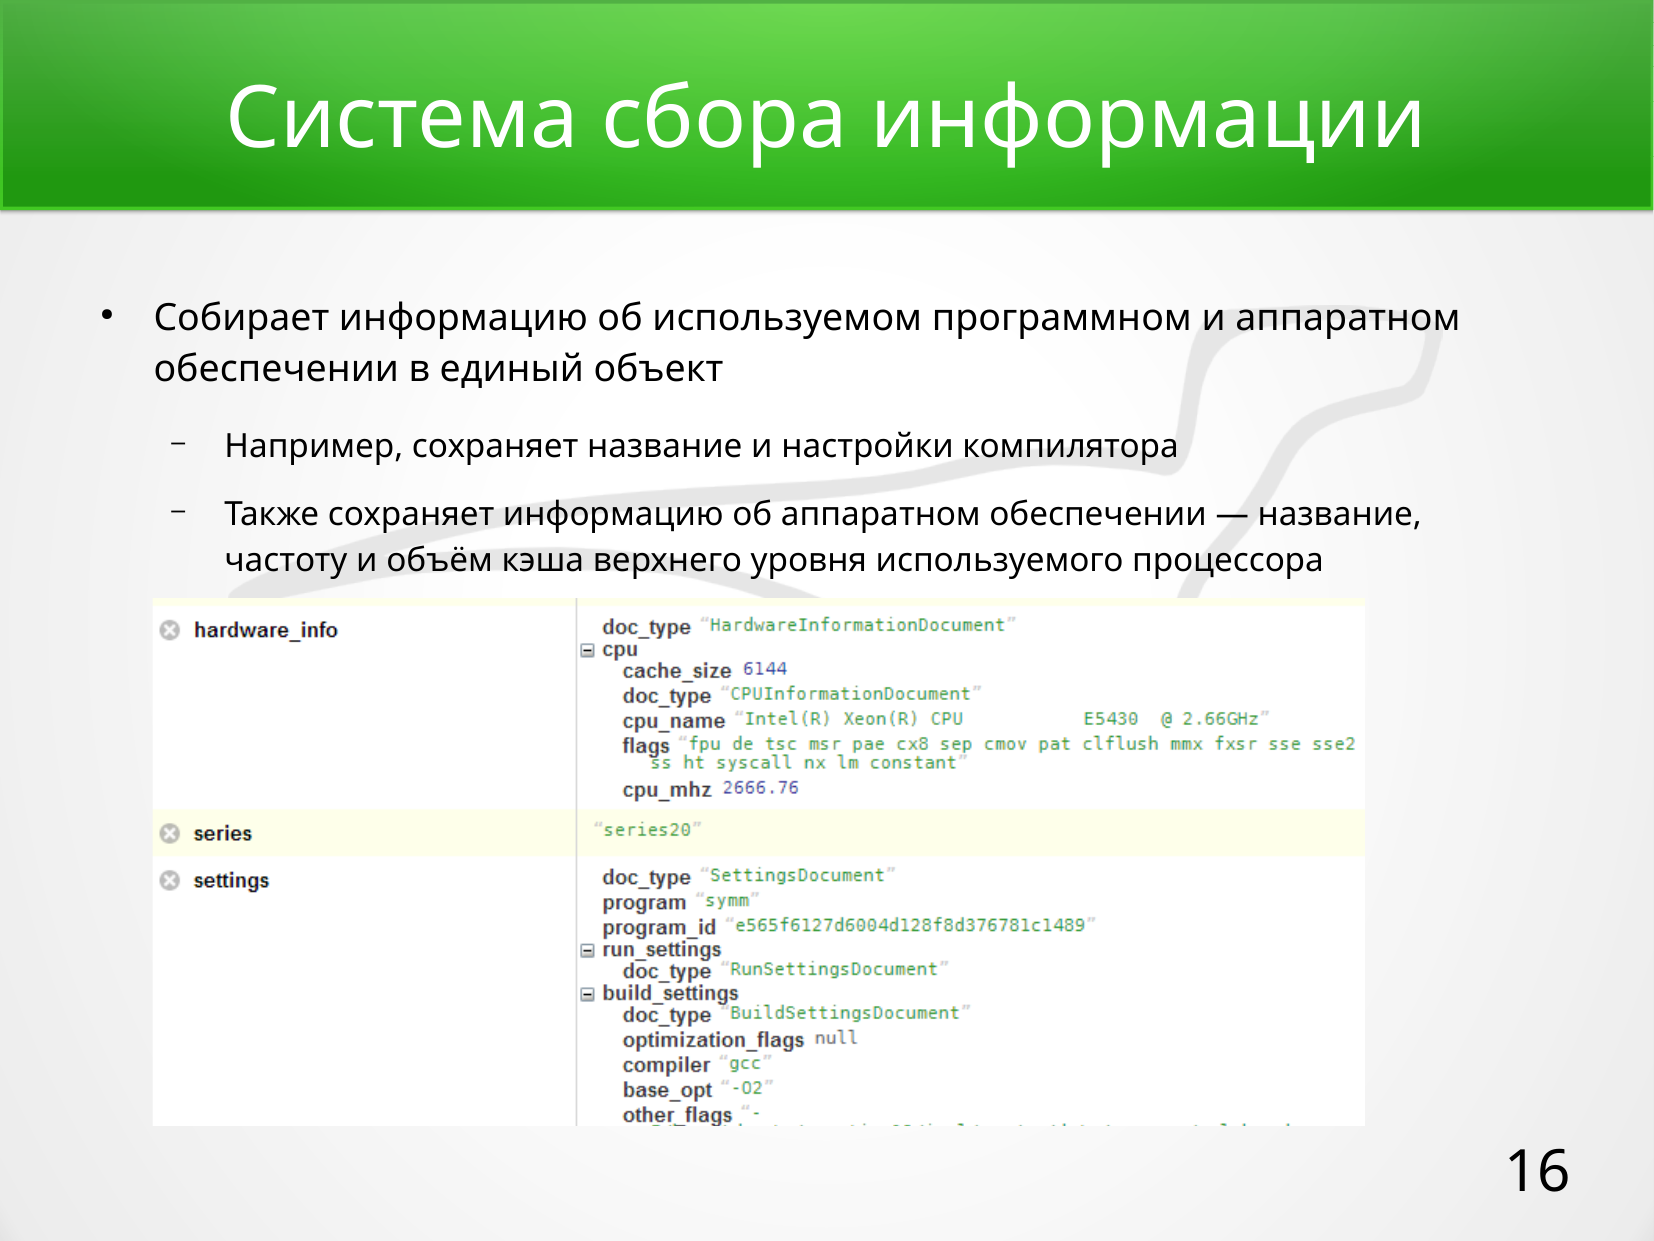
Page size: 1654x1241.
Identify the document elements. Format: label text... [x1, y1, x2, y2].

title Система сбора информации [82, 49, 1571, 179]
list Собирает информацию об используемом программном и аппаратном обеспечении в единый объект Например, сохраняет название и настройки компилятора Также сохраняет информацию об аппаратном обеспечении — название, частоту и объём кэша верхнего уровня используемого процессора [82, 290, 1538, 586]
picture [152, 586, 1443, 1126]
